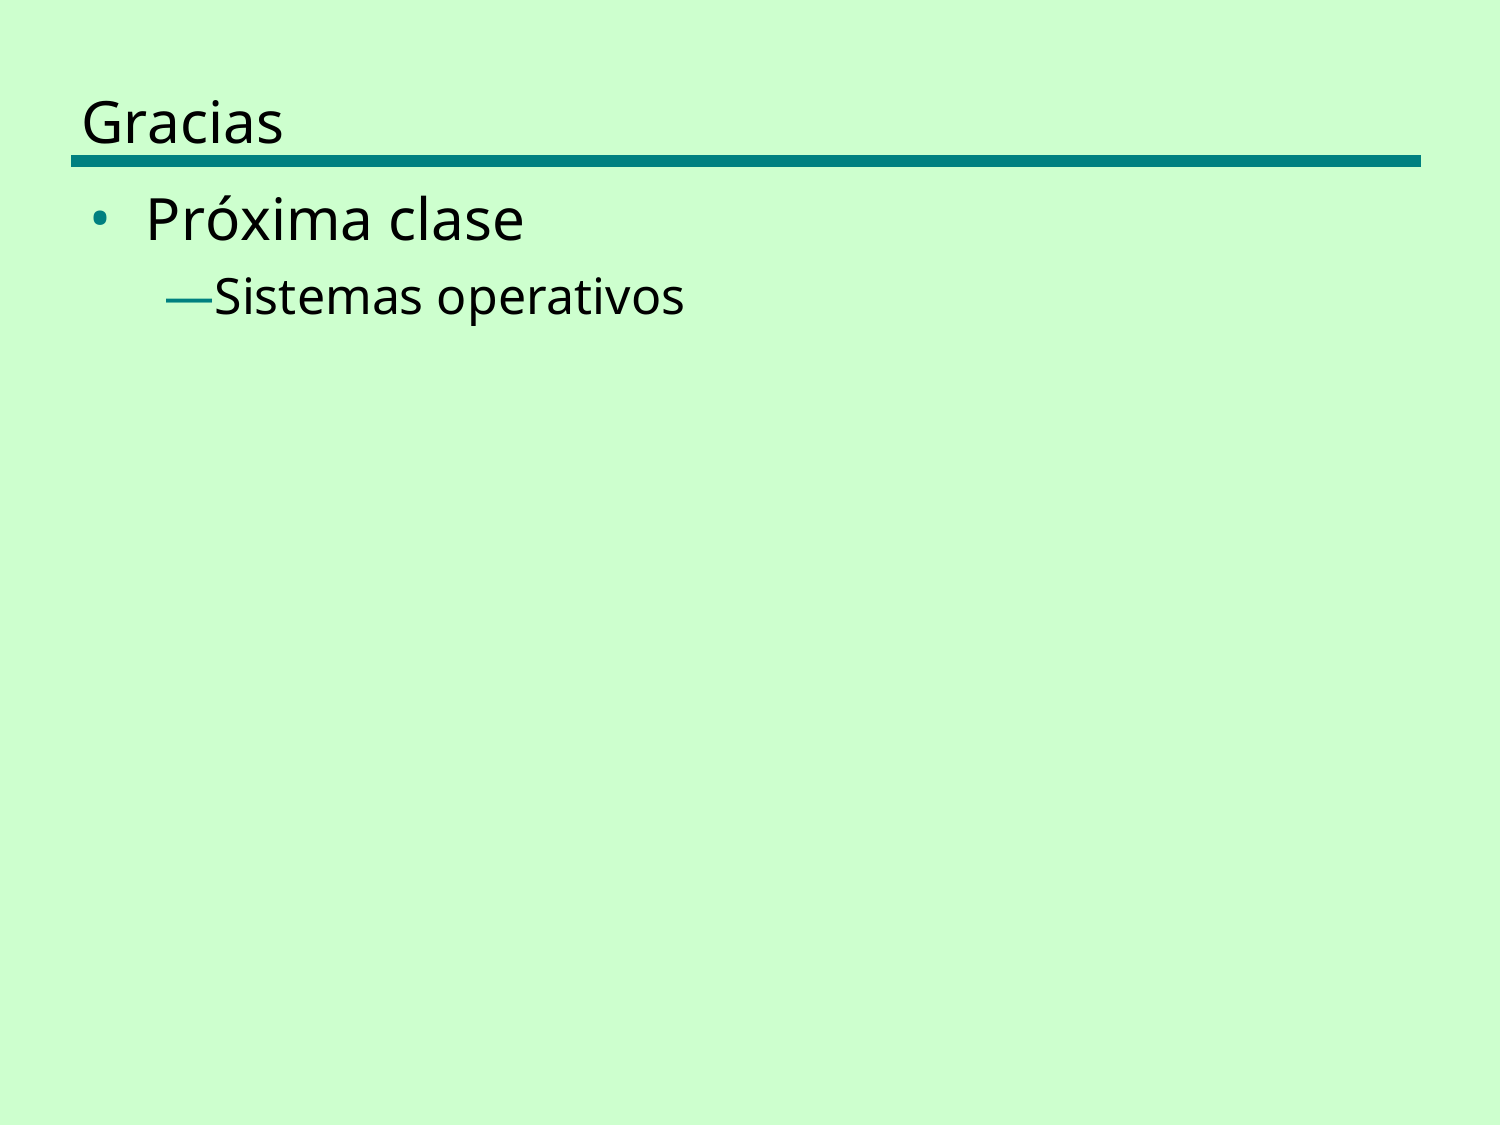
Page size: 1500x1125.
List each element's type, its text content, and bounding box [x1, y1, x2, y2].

list Próxima clase Sistemas operativos [74, 174, 1417, 1101]
title Gracias [66, 24, 1413, 163]
